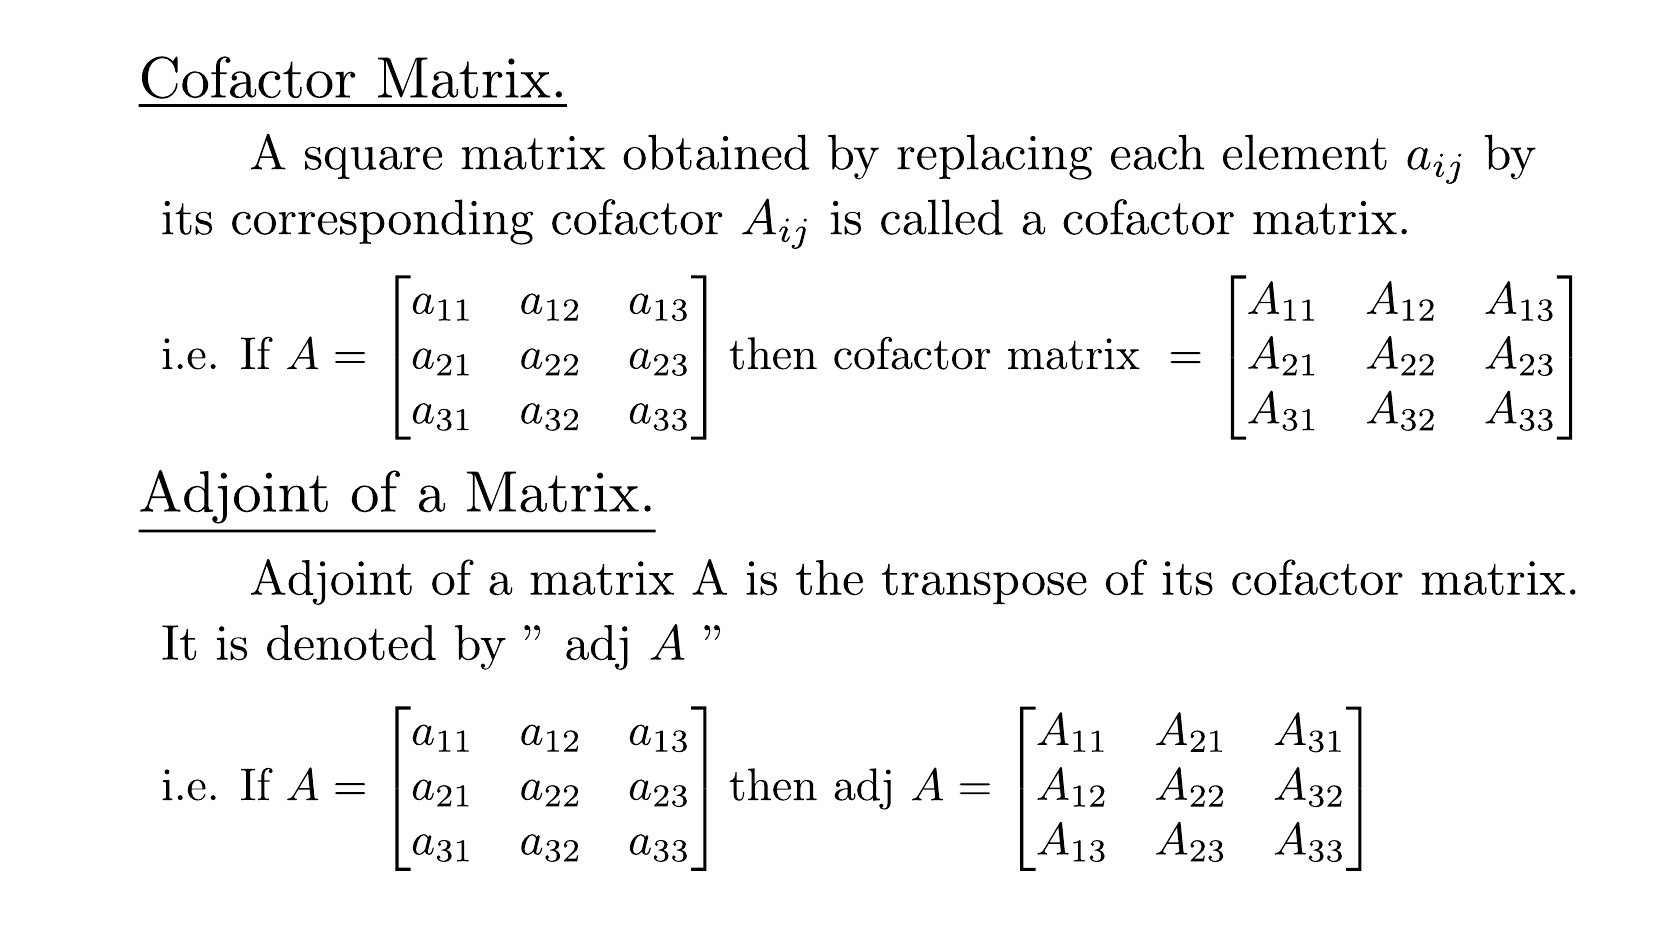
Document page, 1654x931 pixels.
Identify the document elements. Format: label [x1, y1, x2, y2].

text_box [162, 275, 707, 440]
text_box [729, 275, 1573, 440]
text_box [138, 469, 656, 533]
text_box [251, 133, 1536, 184]
text_box [729, 706, 1362, 871]
text_box [162, 198, 1407, 249]
subtitle [47, 35, 1607, 898]
text_box [251, 558, 1576, 605]
text_box [162, 706, 707, 871]
text_box [162, 623, 721, 670]
text_box [138, 56, 567, 107]
